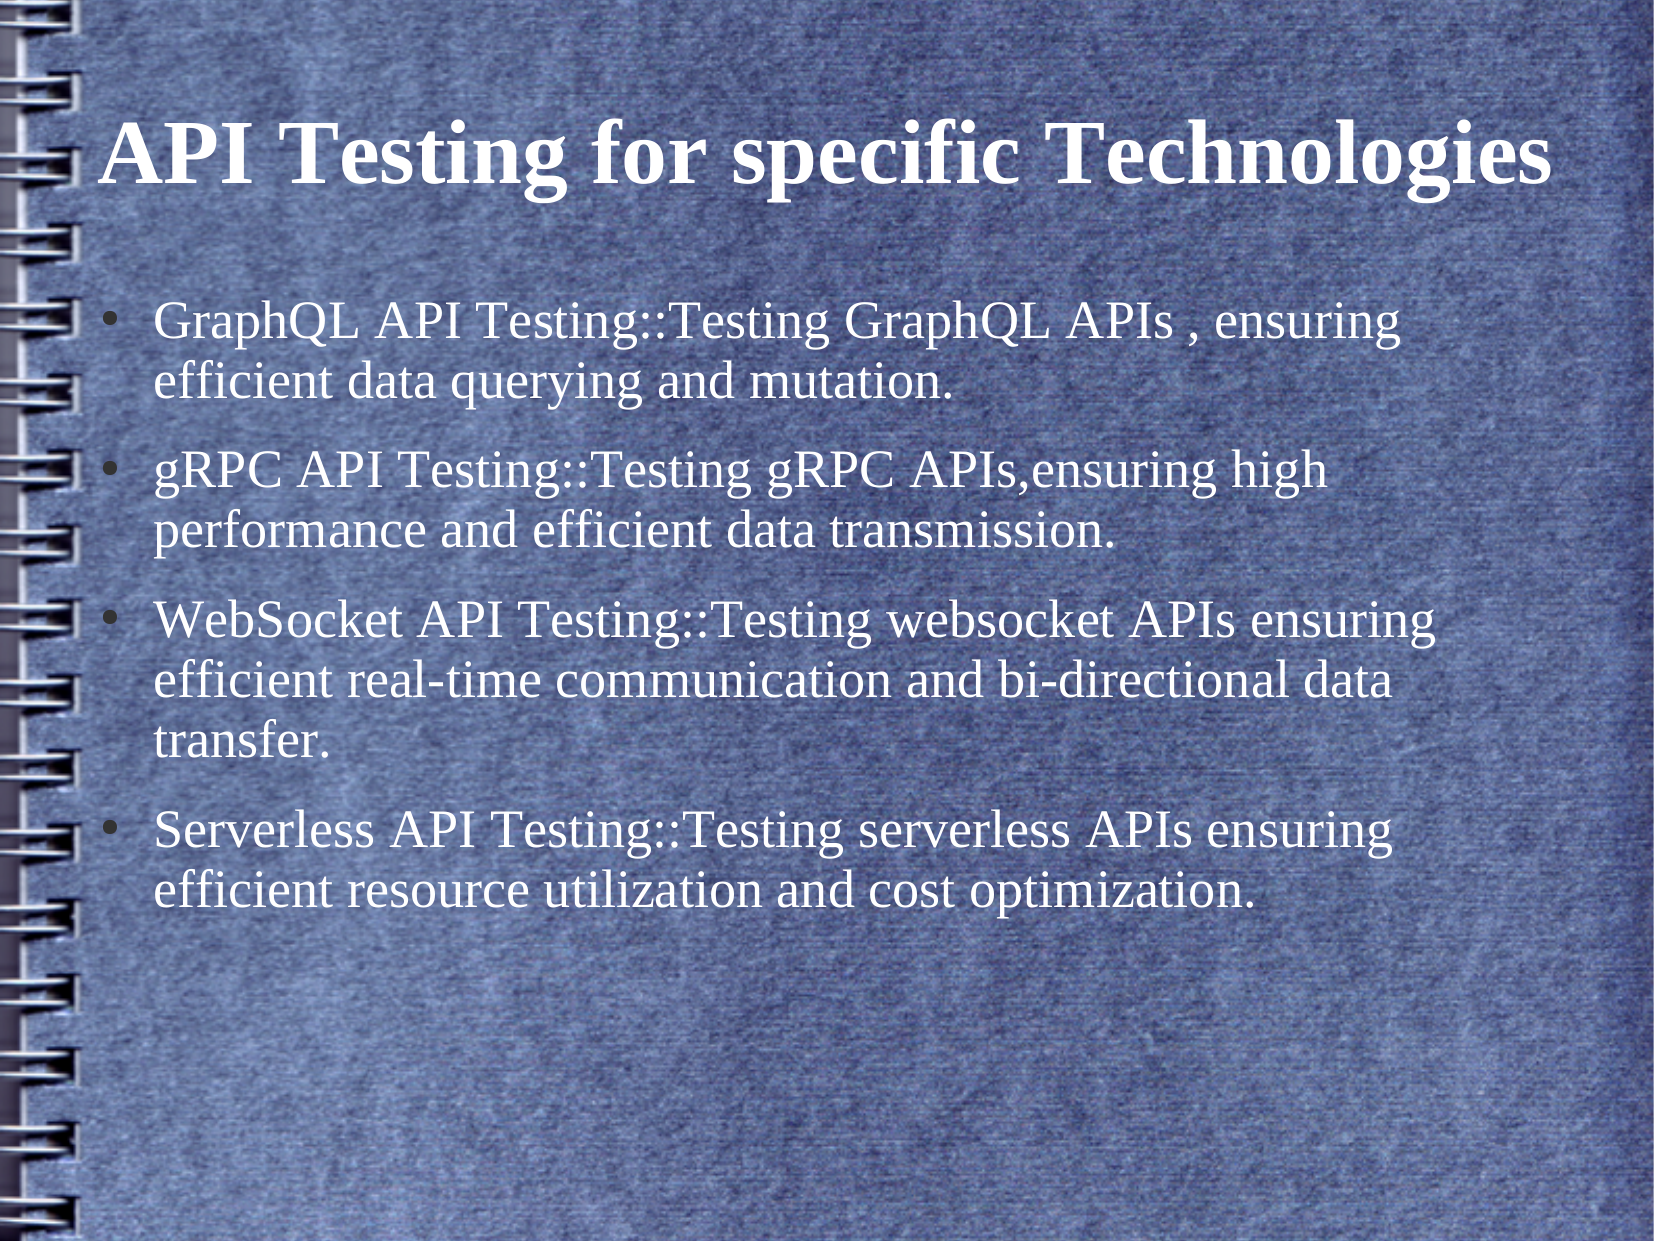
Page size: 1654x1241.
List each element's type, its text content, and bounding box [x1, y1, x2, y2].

picture [0, 0, 1654, 1241]
list GraphQL API Testing::Testing GraphQL APIs , ensuring efficient data querying and mutation. gRPC API Testing::Testing gRPC APIs,ensuring high performance and efficient data transmission. WebSocket API Testing::Testing websocket APIs ensuring efficient real-time communication and bi-directional data transfer. Serverless API Testing::Testing serverless APIs ensuring efficient resource utilization and cost optimization. [82, 290, 1571, 1109]
title API Testing for specific Technologies [82, 49, 1571, 257]
